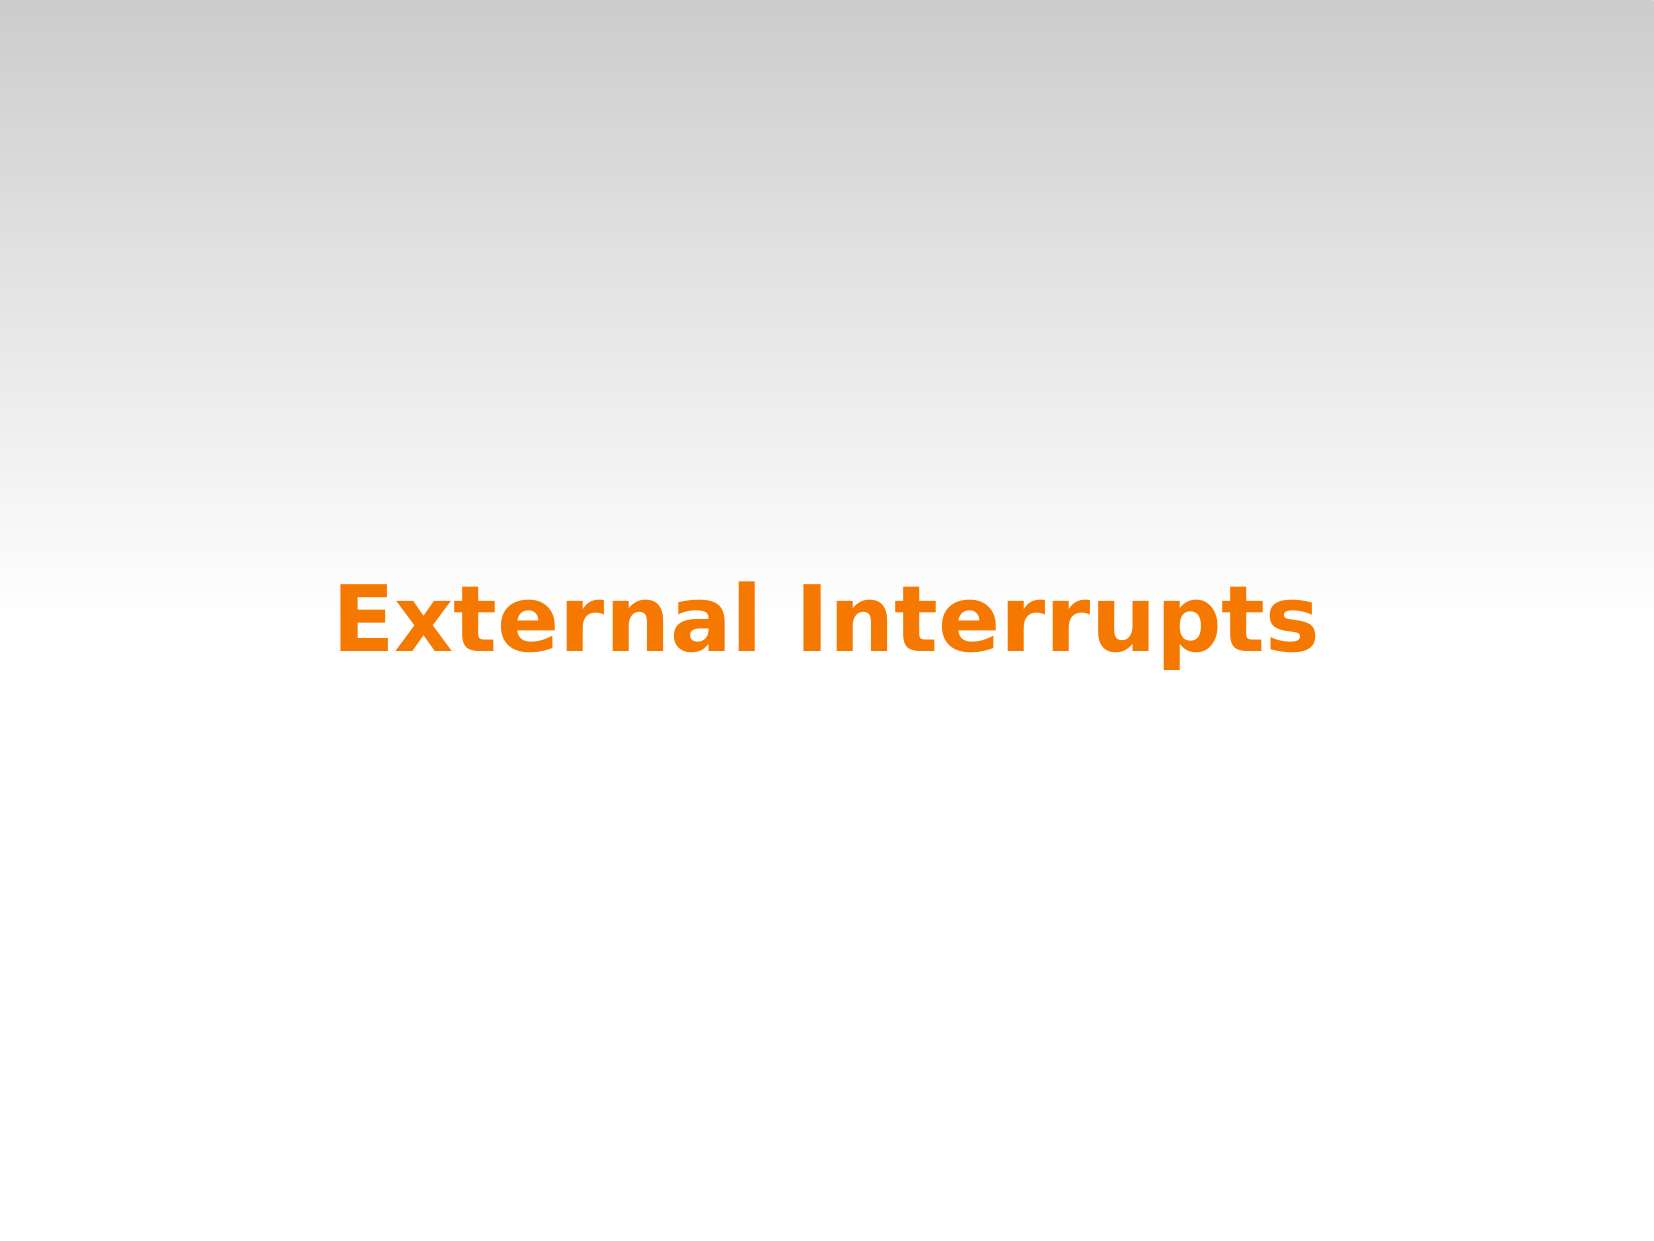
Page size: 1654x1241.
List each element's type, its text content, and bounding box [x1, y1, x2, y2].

title External Interrupts [82, 516, 1571, 724]
